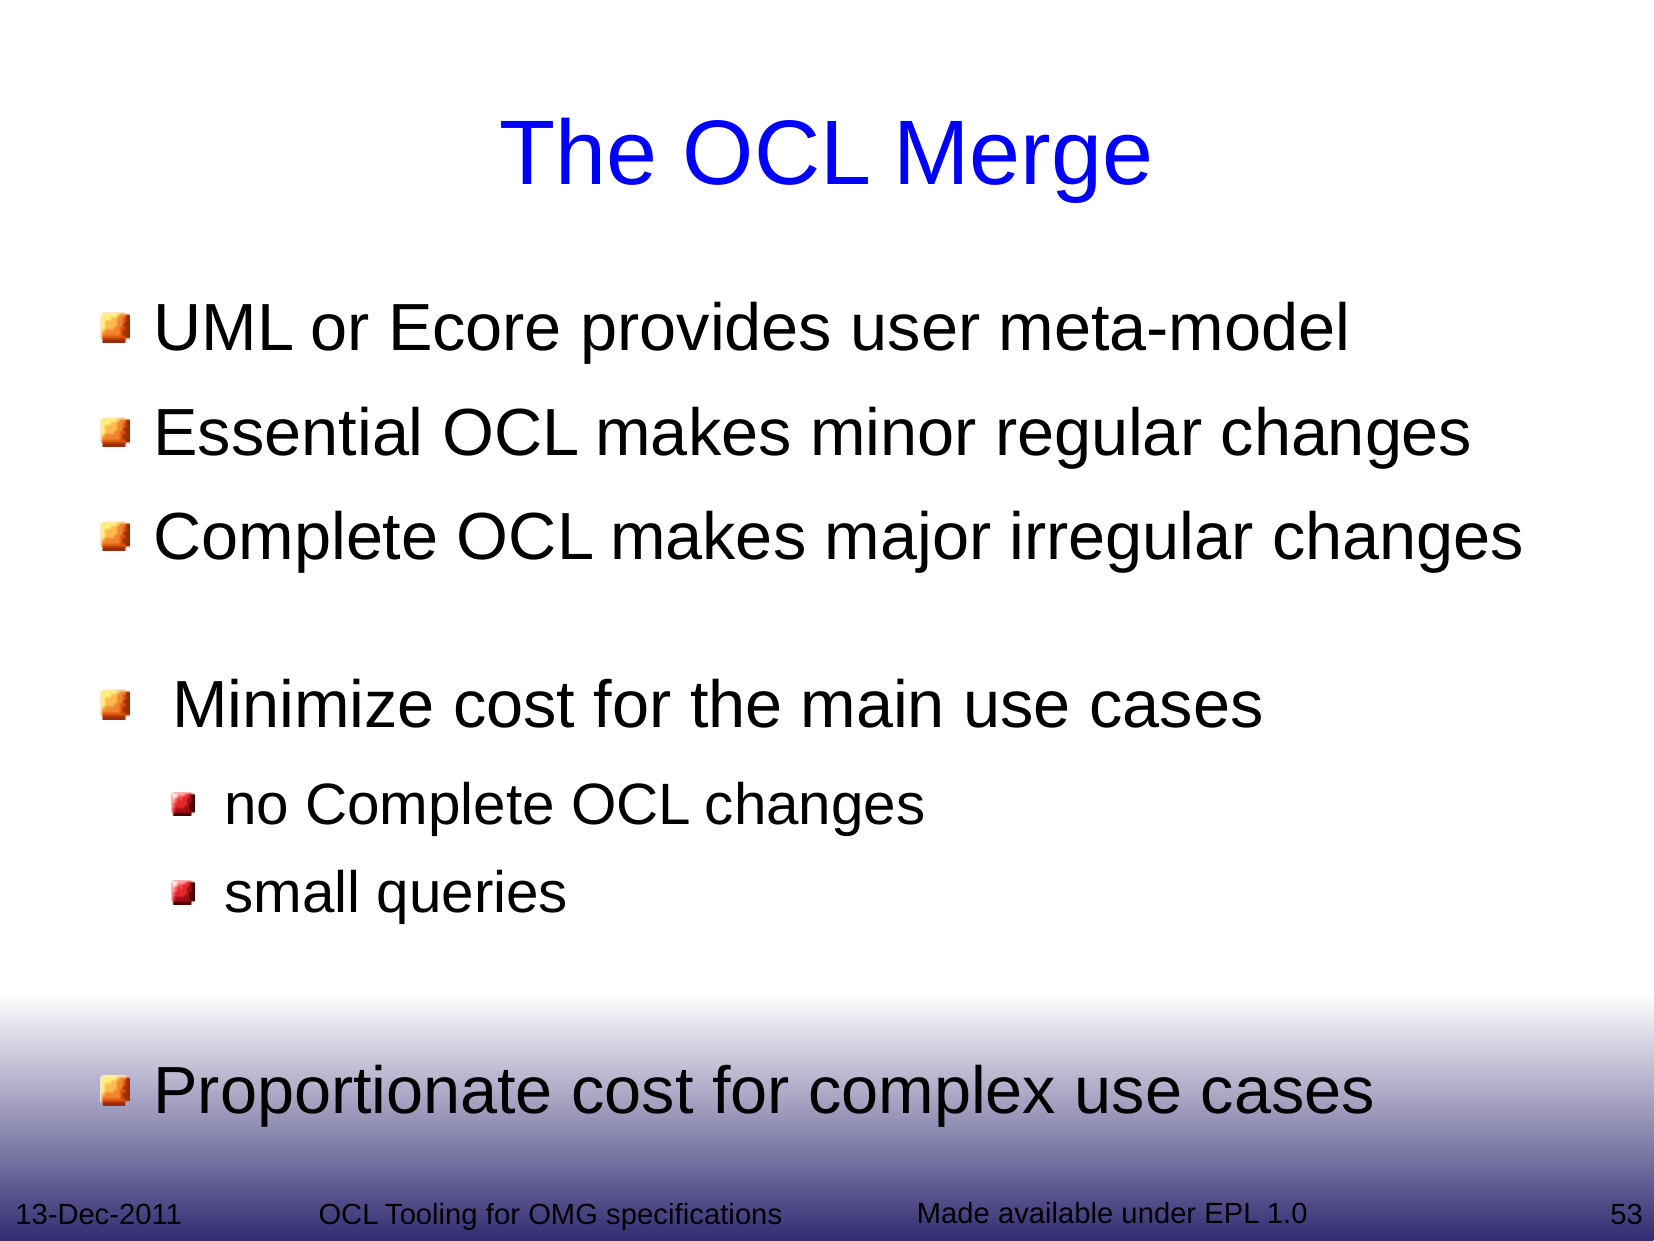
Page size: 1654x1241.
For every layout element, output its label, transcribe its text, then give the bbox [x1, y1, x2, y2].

list UML or Ecore provides user meta-model Essential OCL makes minor regular changes Complete OCL makes major irregular changes Minimize cost for the main use cases no Complete OCL changes small queries Proportionate cost for complex use cases [82, 290, 1571, 1128]
title The OCL Merge [82, 56, 1571, 250]
